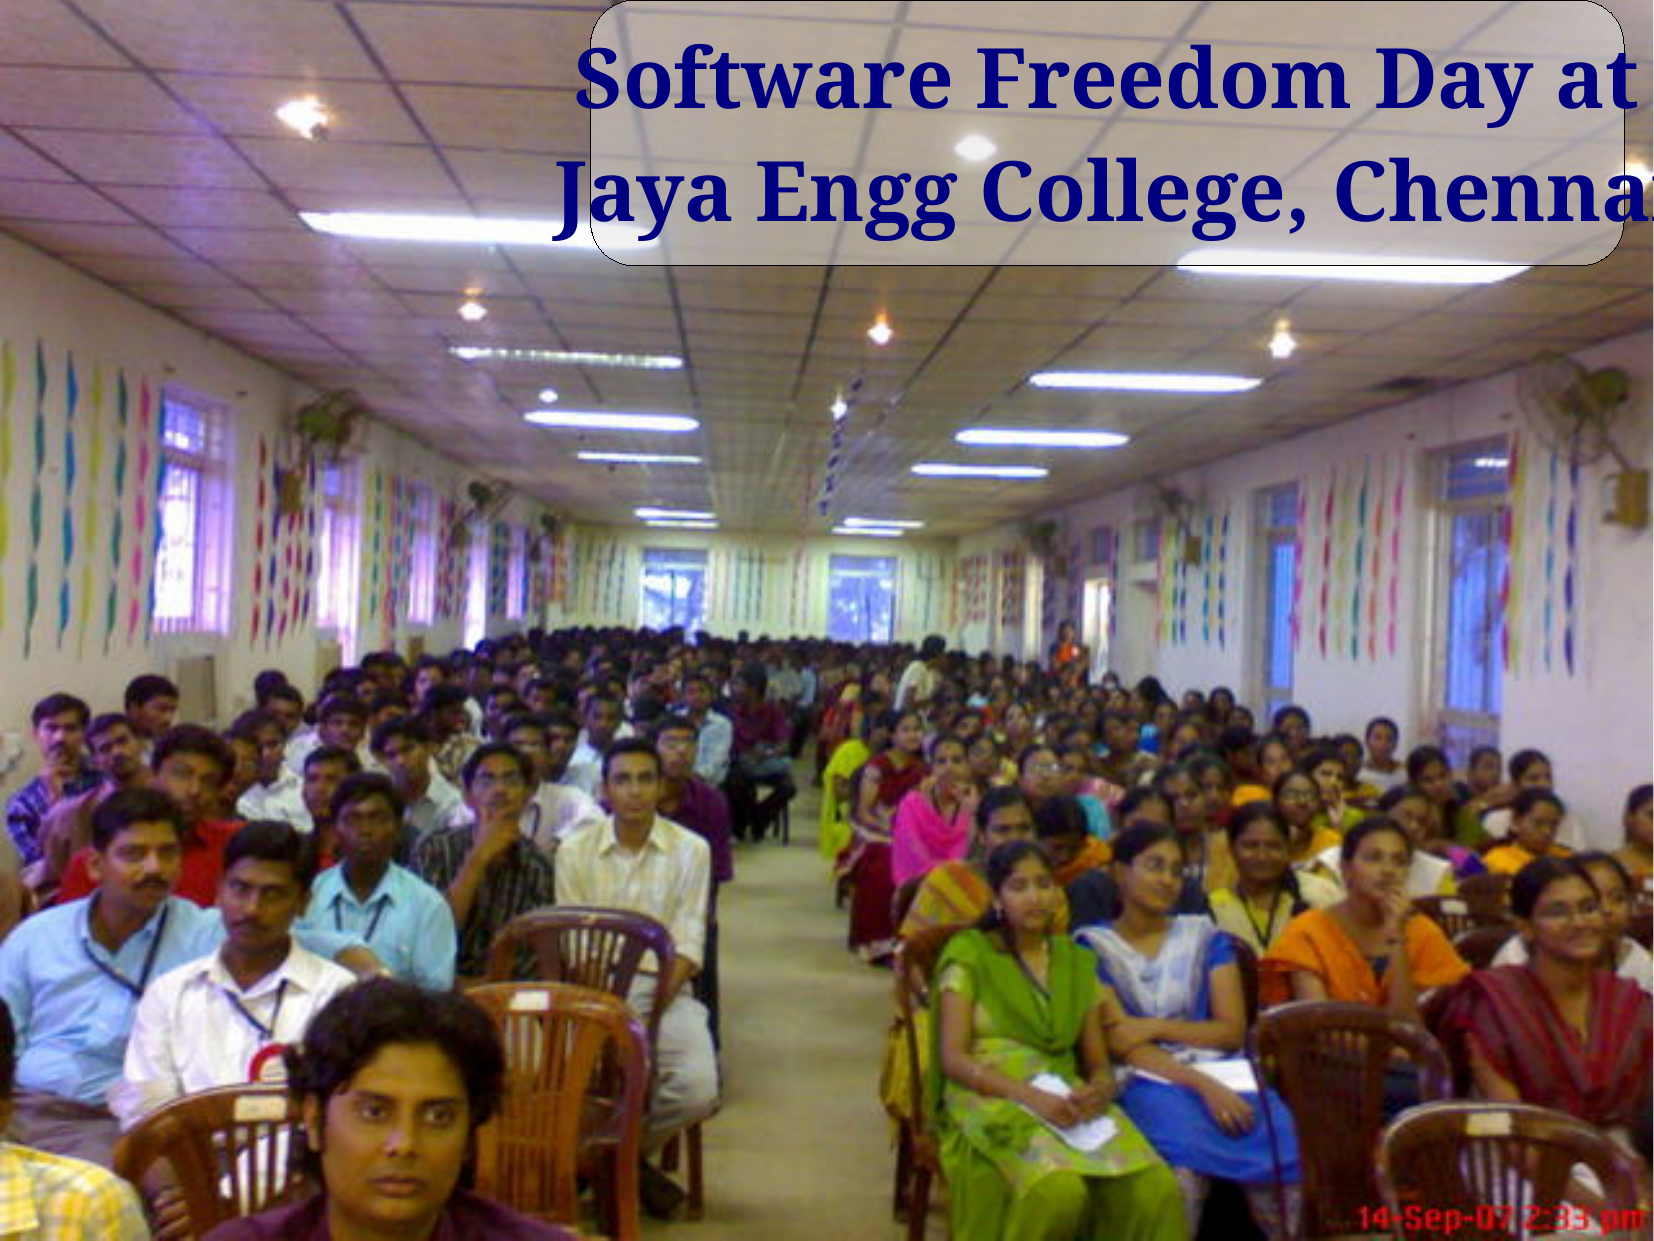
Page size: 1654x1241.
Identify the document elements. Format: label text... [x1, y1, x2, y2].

picture [1625, 180, 1630, 195]
text_box Software Freedom Day at Jaya Engg College, Chennai [590, 0, 1625, 266]
picture [0, 0, 1654, 1241]
picture [1625, 199, 1630, 215]
